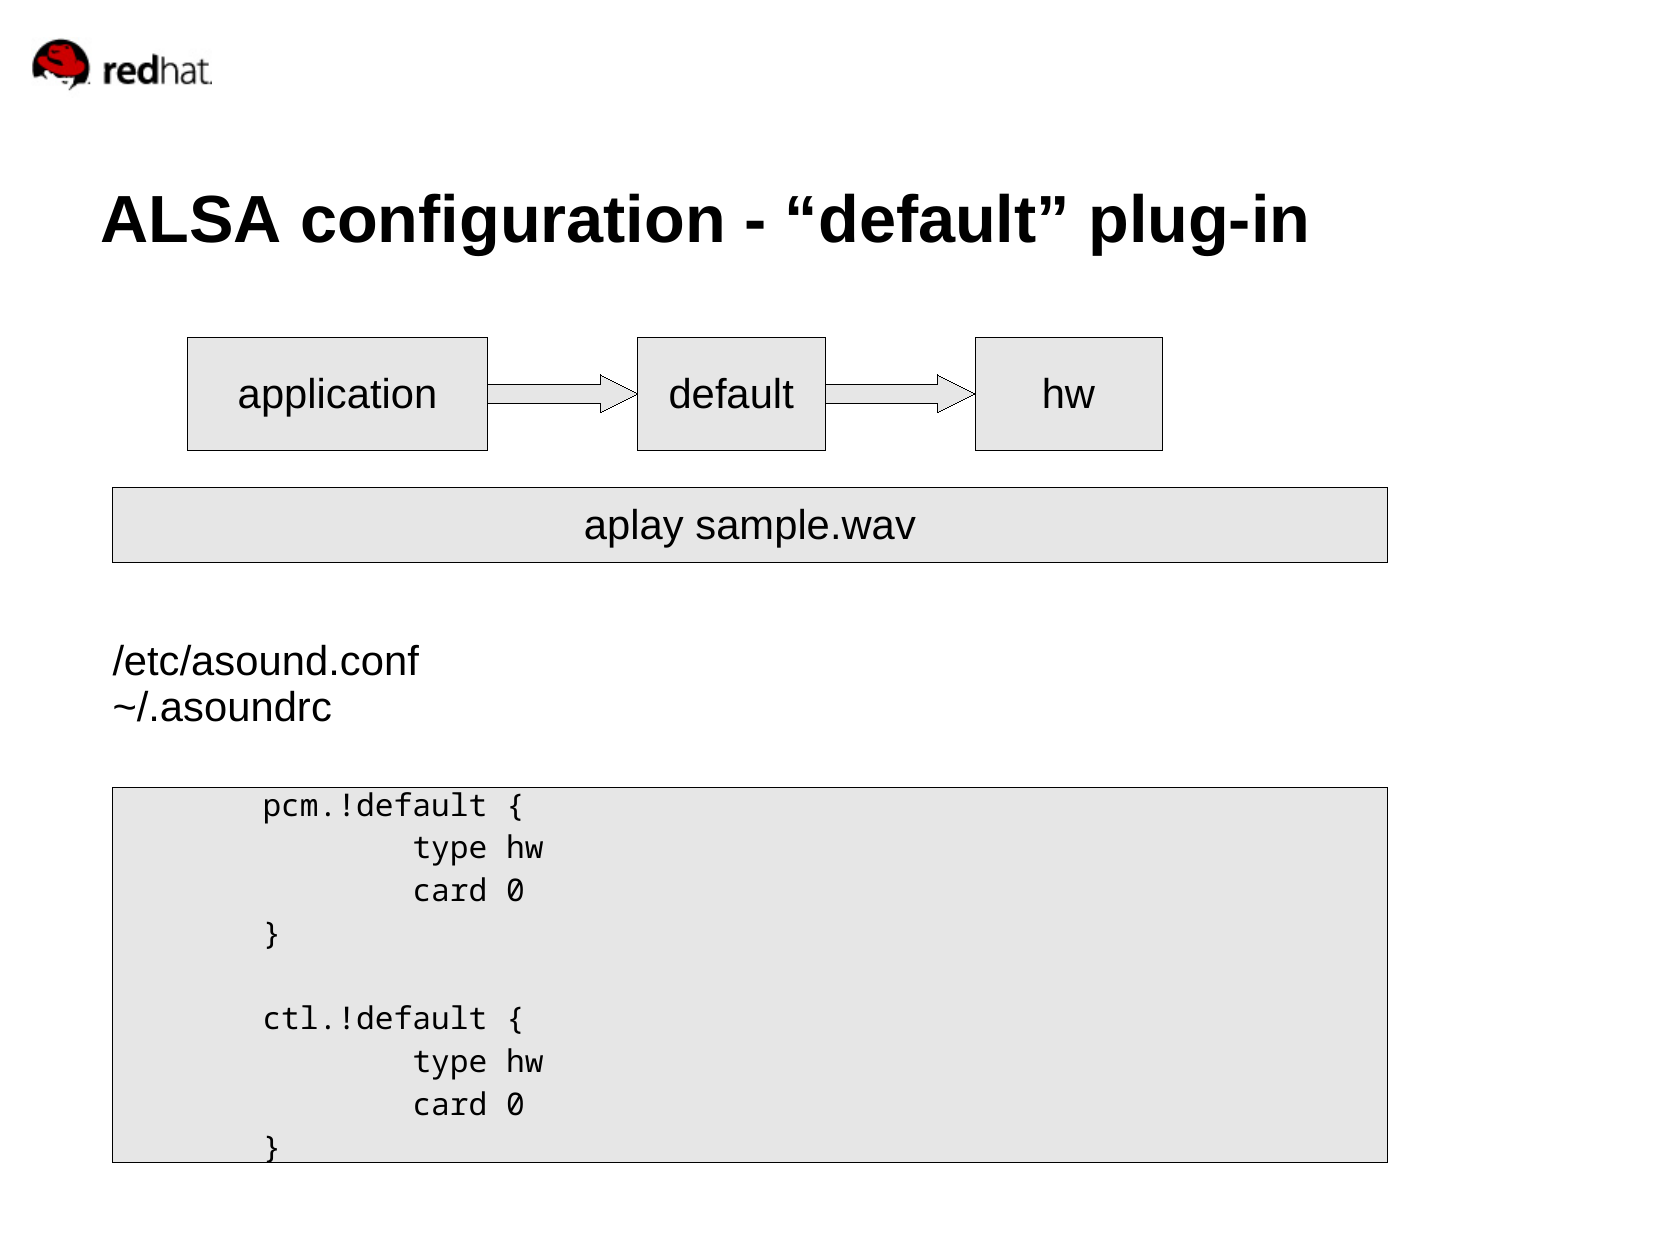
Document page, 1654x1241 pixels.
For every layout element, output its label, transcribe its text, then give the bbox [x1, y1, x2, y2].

text_box [487, 374, 638, 413]
text_box /etc/asound.conf ~/.asoundrc [112, 637, 826, 762]
text_box aplay sample.wav [112, 487, 1388, 563]
title ALSA configuration - “default” plug-in [100, 164, 1506, 275]
text_box application [187, 337, 488, 451]
text_box pcm.!default { type hw card 0 } ctl.!default { type hw card 0 } [112, 787, 1388, 1163]
picture [31, 37, 212, 98]
text_box hw [975, 337, 1163, 451]
text_box default [637, 337, 826, 451]
text_box [825, 374, 976, 413]
